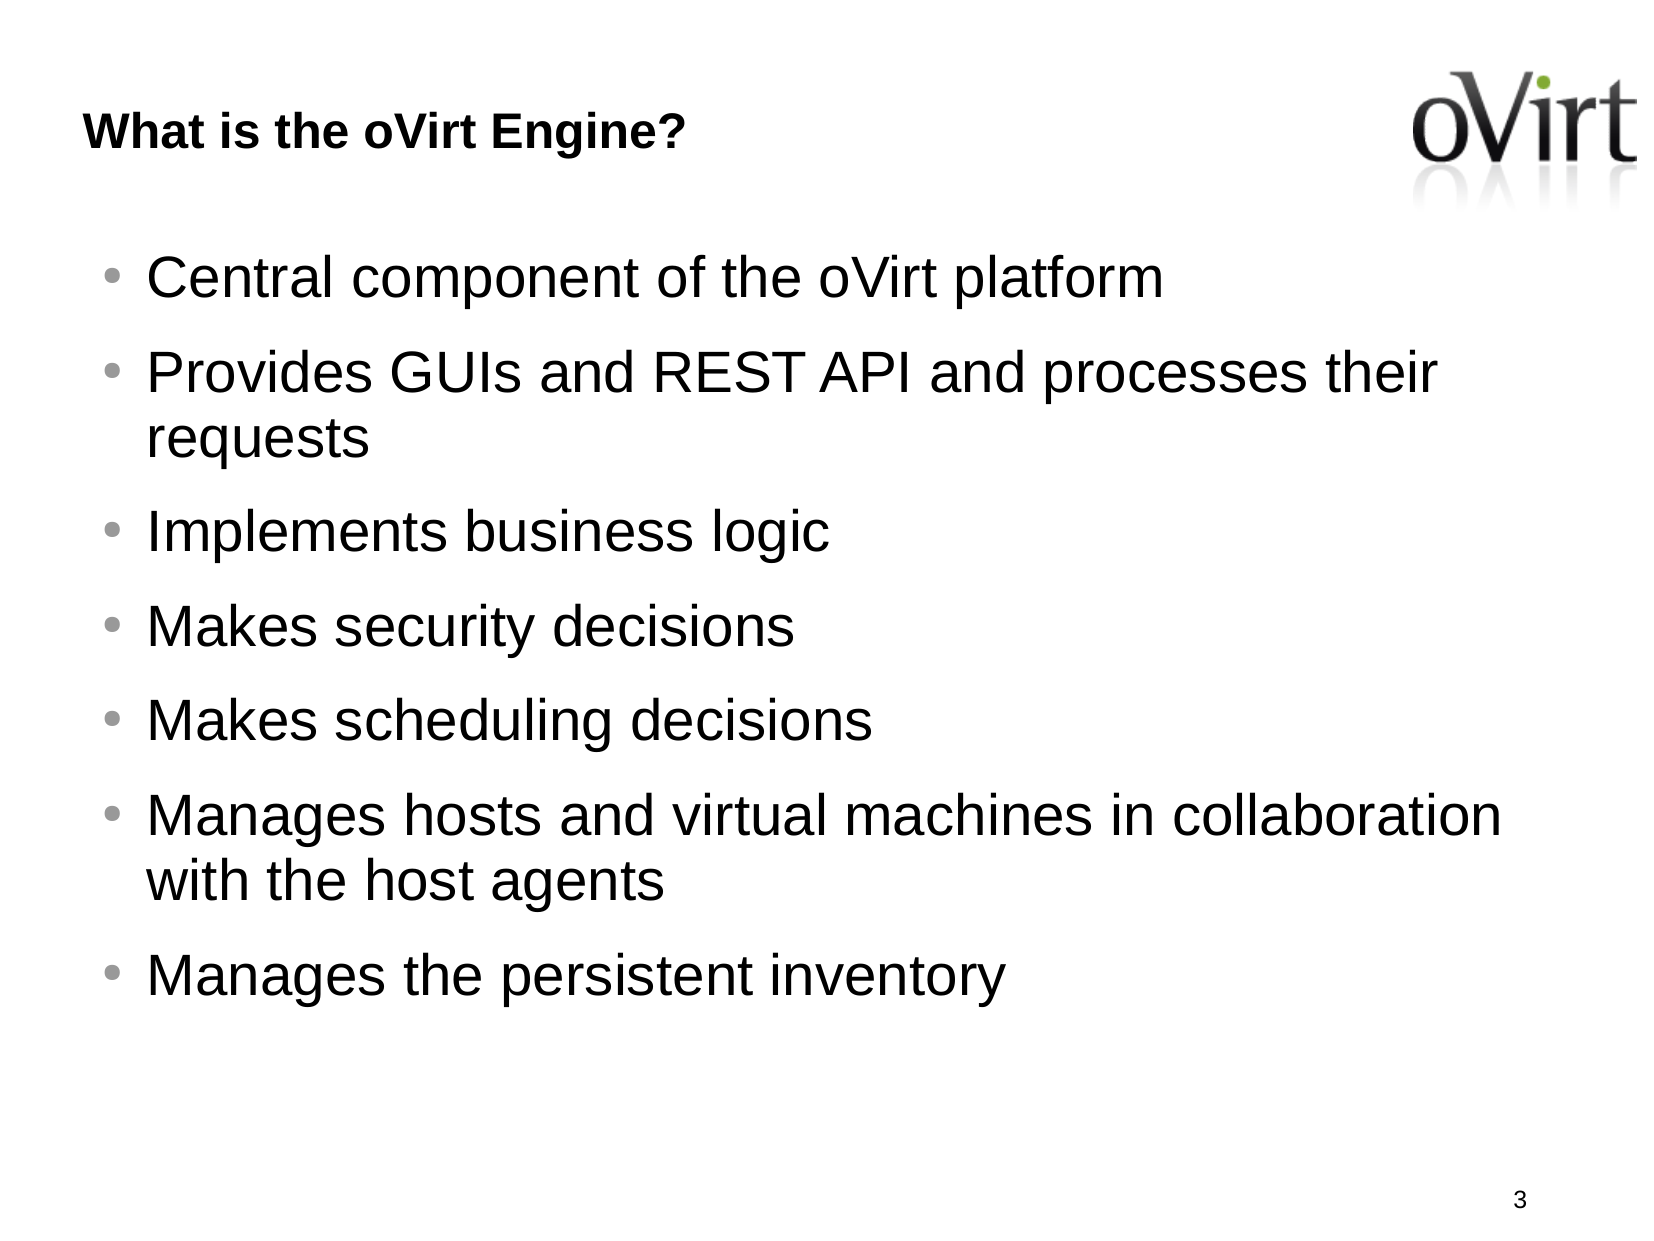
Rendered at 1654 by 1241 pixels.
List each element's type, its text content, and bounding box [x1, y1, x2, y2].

picture [1413, 63, 1637, 212]
list Central component of the oVirt platform Provides GUIs and REST API and processes their requests Implements business logic Makes security decisions Makes scheduling decisions Manages hosts and virtual machines in collaboration with the host agents Manages the persistent inventory [86, 244, 1576, 1039]
title What is the oVirt Engine? [82, 37, 1303, 226]
